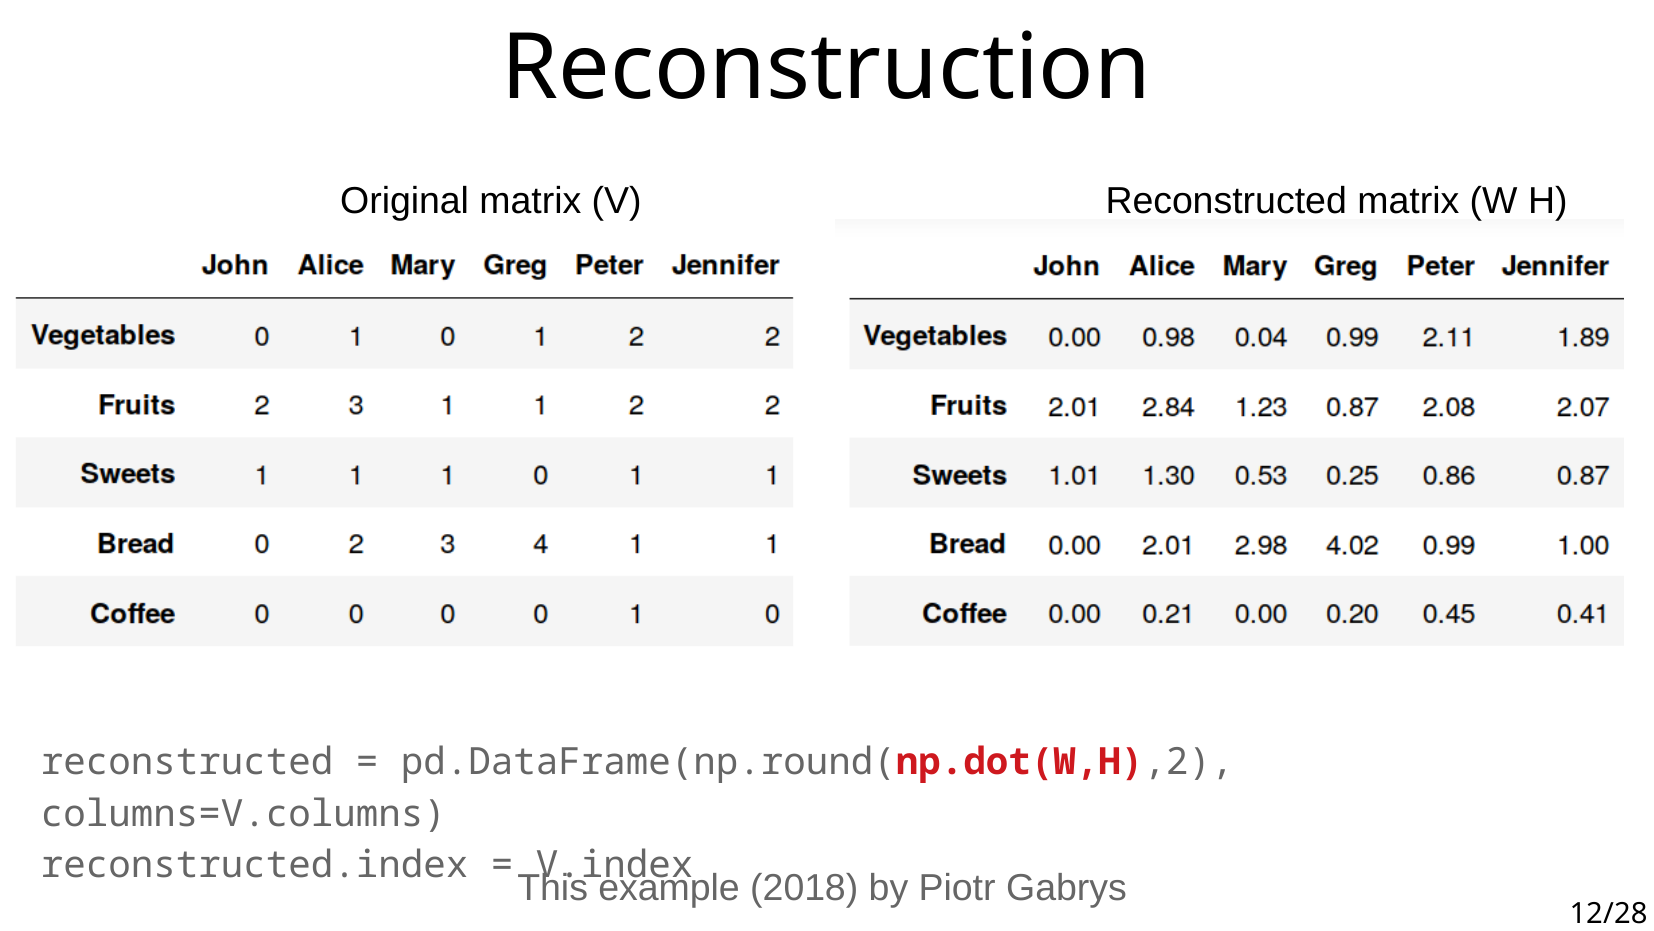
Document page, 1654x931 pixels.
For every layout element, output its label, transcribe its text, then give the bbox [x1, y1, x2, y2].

picture [8, 226, 804, 658]
text_box reconstructed = pd.DataFrame(np.round(np.dot(W,H),2), columns=V.columns) reconstructed.index = V.index [26, 727, 1602, 868]
text_box Original matrix (V) [187, 172, 795, 230]
text_box Reconstructed matrix (W H) [1036, 172, 1638, 230]
text_box This example (2018) by Piotr Gabrys [8, 859, 1647, 926]
title Reconstruction [82, 1, 1571, 125]
picture [835, 219, 1624, 654]
